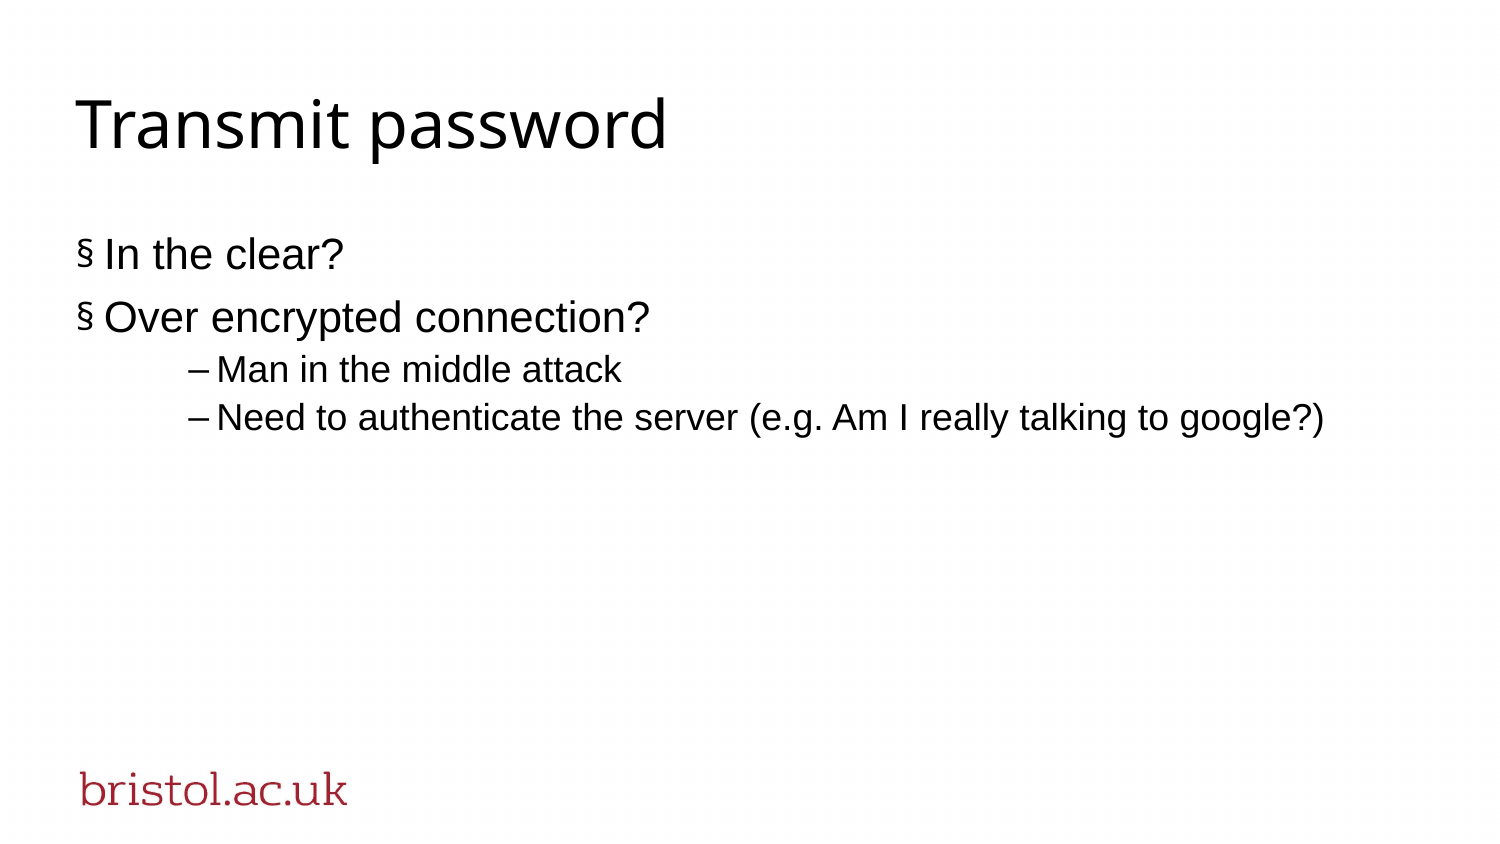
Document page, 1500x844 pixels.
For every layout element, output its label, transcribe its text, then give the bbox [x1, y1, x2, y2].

title Transmit password [60, 44, 1440, 209]
list In the clear? Over encrypted connection? Man in the middle attack Need to authenticate the server (e.g. Am I really talking to google?) [60, 224, 1440, 699]
